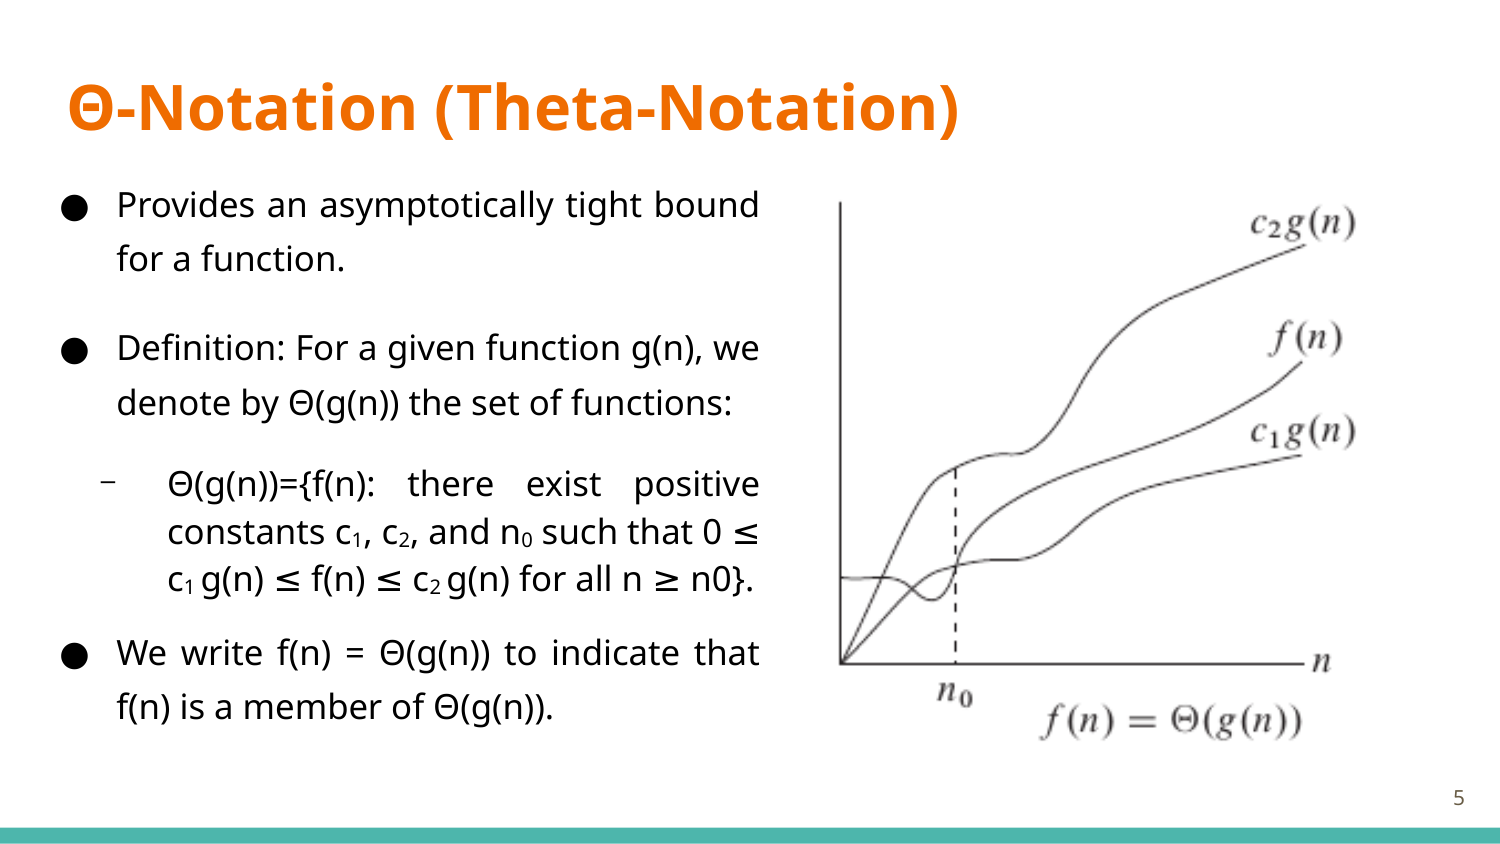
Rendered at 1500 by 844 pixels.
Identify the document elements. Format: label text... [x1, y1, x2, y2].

picture [811, 176, 1407, 751]
slide_number <number> [1389, 764, 1480, 830]
list Provides an asymptotically tight bound for a function. Definition: For a given function g(n), we denote by Θ(g(n)) the set of functions: Θ(g(n))={f(n): there exist positive constants c1, c2, and n0 such that 0 ≤ c1 g(n) ≤ f(n) ≤ c2 g(n) for all n ≥ n0}. We write f(n) = Θ(g(n)) to indicate that f(n) is a member of Θ(g(n)). [44, 157, 776, 765]
title Θ-Notation (Theta-Notation) [51, 48, 1449, 164]
